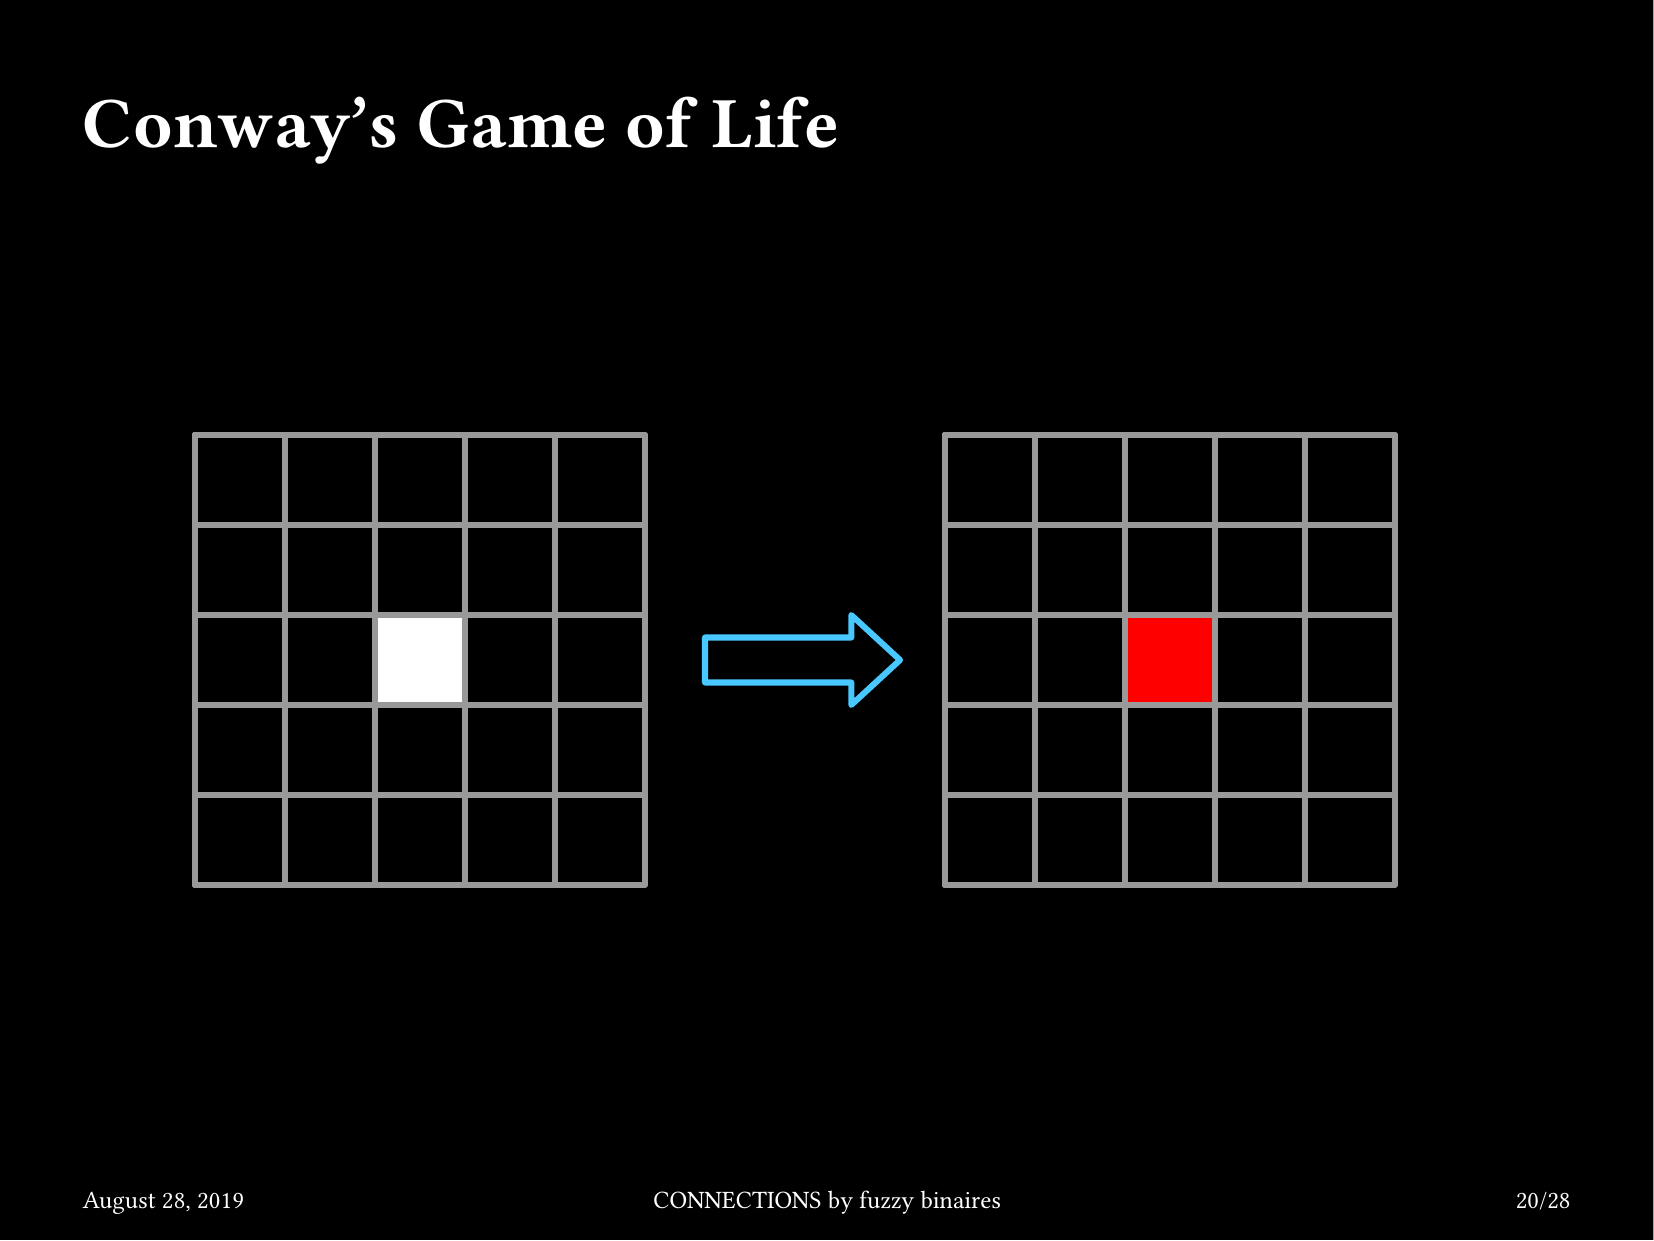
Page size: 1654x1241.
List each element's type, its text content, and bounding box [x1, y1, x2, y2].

text_box [195, 435, 646, 886]
text_box [705, 615, 901, 706]
title Conway’s Game of Life [82, 49, 1571, 200]
text_box [945, 435, 1396, 886]
